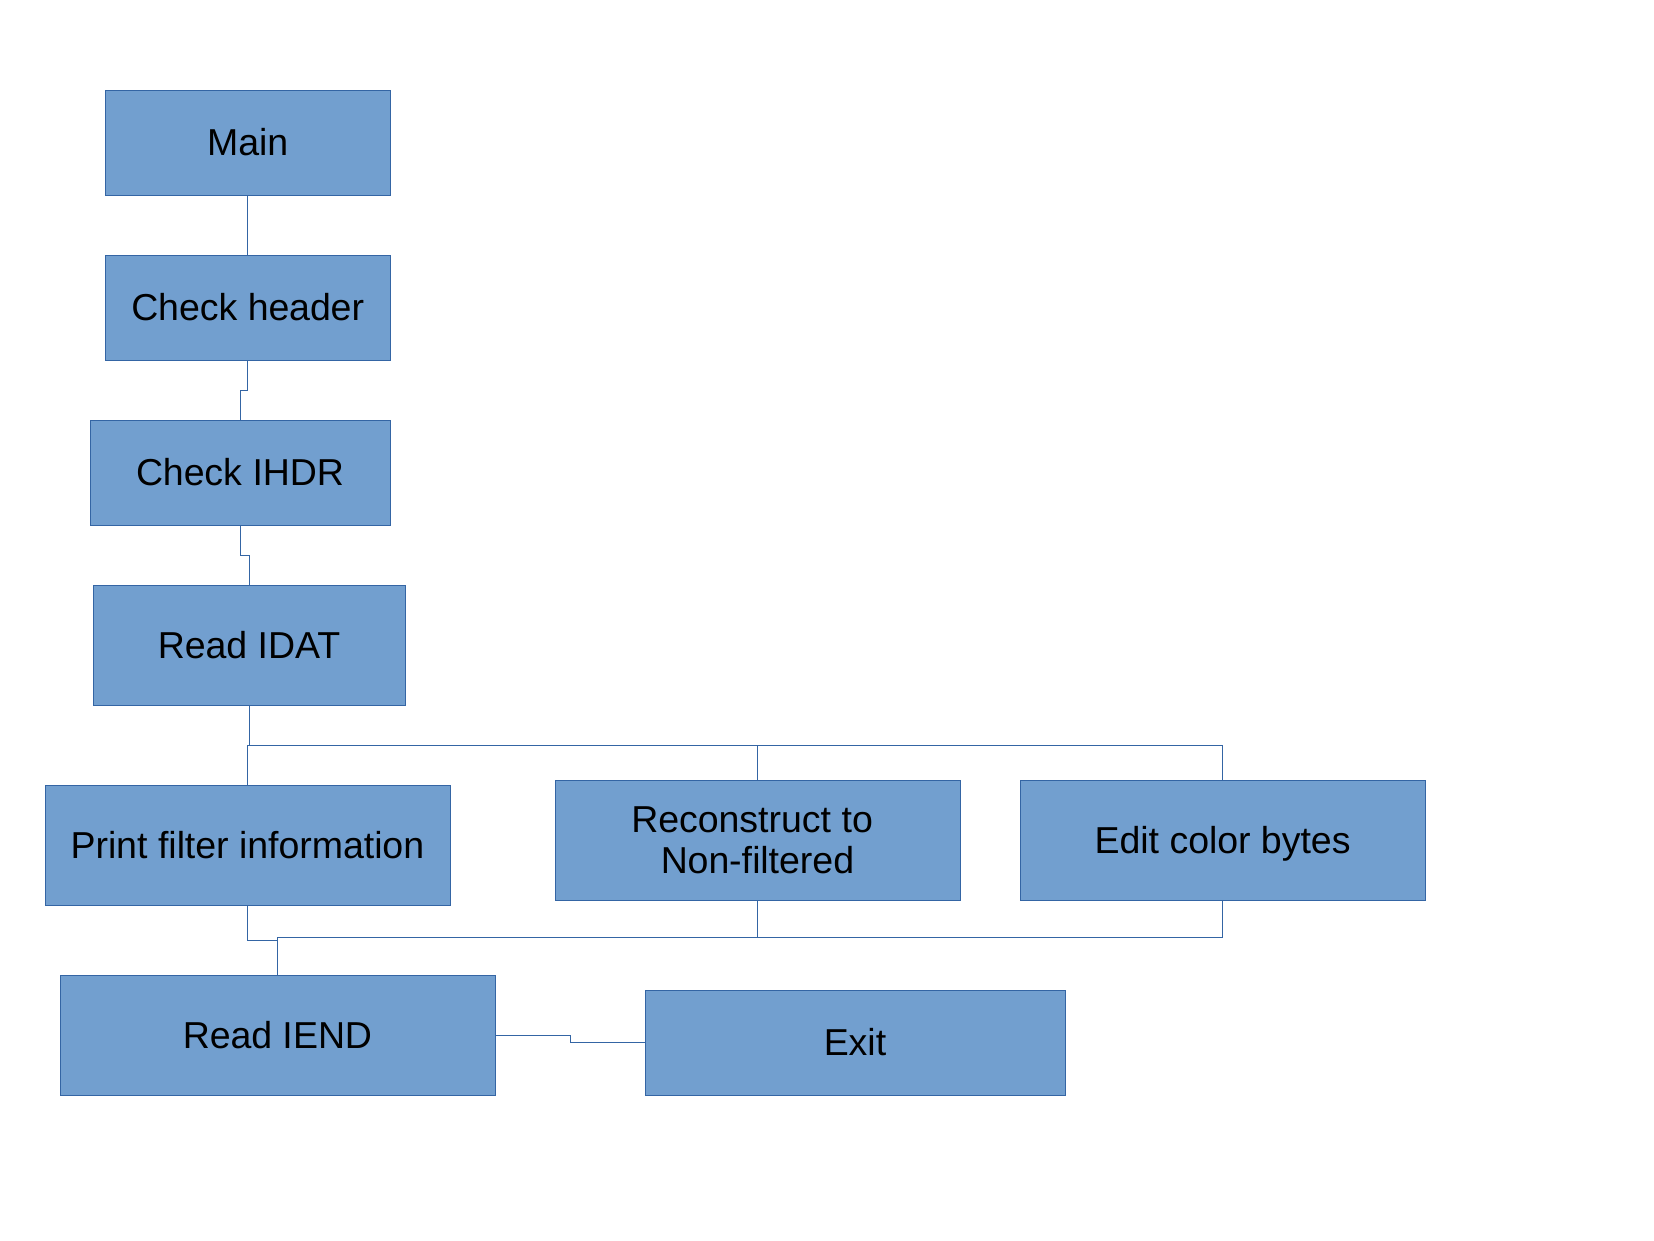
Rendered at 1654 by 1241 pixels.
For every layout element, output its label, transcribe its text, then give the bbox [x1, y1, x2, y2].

text_box Exit [645, 990, 1066, 1096]
text_box Edit color bytes [1020, 780, 1426, 901]
text_box Check IHDR [90, 420, 391, 526]
text_box Main [105, 90, 391, 196]
text_box Read IEND [60, 975, 496, 1096]
text_box Check header [105, 255, 391, 361]
text_box Print filter information [45, 785, 451, 906]
text_box Reconstruct to Non-filtered [555, 780, 961, 901]
text_box Read IDAT [93, 585, 406, 706]
